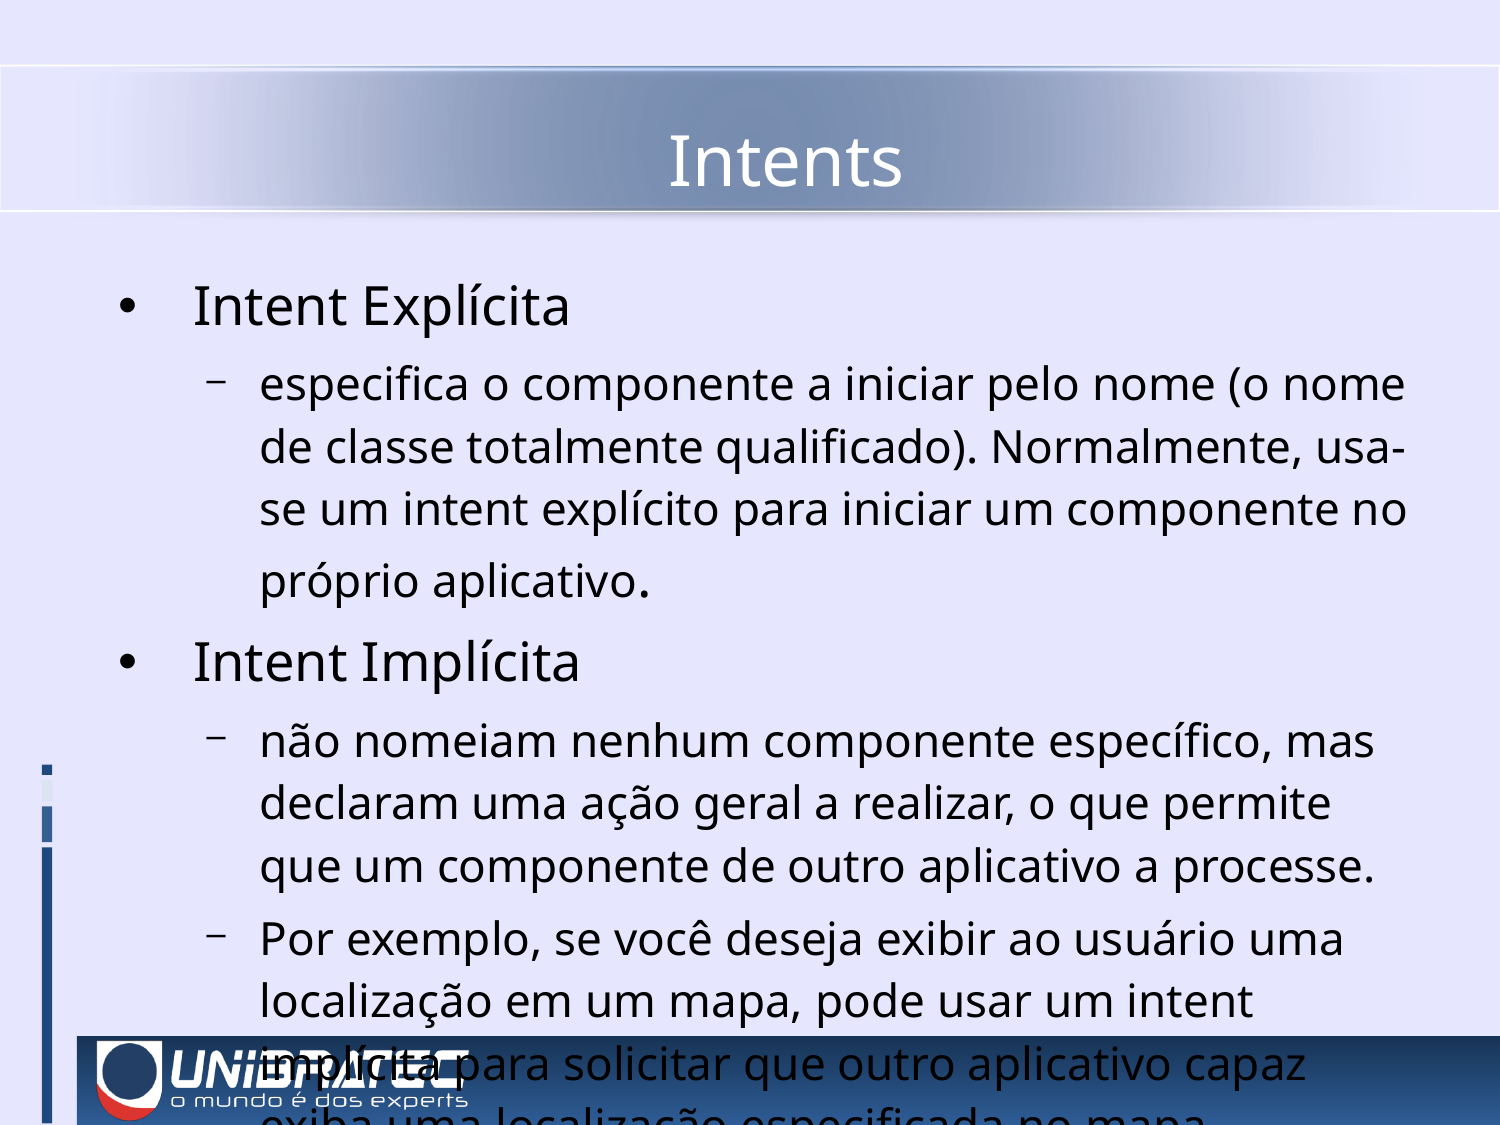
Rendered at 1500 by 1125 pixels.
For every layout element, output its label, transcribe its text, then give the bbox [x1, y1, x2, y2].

subtitle Intent Explícita especifica o componente a iniciar pelo nome (o nome de classe totalmente qualificado). Normalmente, usa-se um intent explícito para iniciar um componente no próprio aplicativo. Intent Implícita não nomeiam nenhum componente específico, mas declaram uma ação geral a realizar, o que permite que um componente de outro aplicativo a processe. Por exemplo, se você deseja exibir ao usuário uma localização em um mapa, pode usar um intent implícita para solicitar que outro aplicativo capaz exiba uma localização especificada no mapa. [118, 267, 1421, 1016]
title Intents [150, 84, 1424, 233]
picture [0, 58, 1500, 227]
picture [96, 1040, 469, 1121]
picture [461, 1058, 469, 1077]
